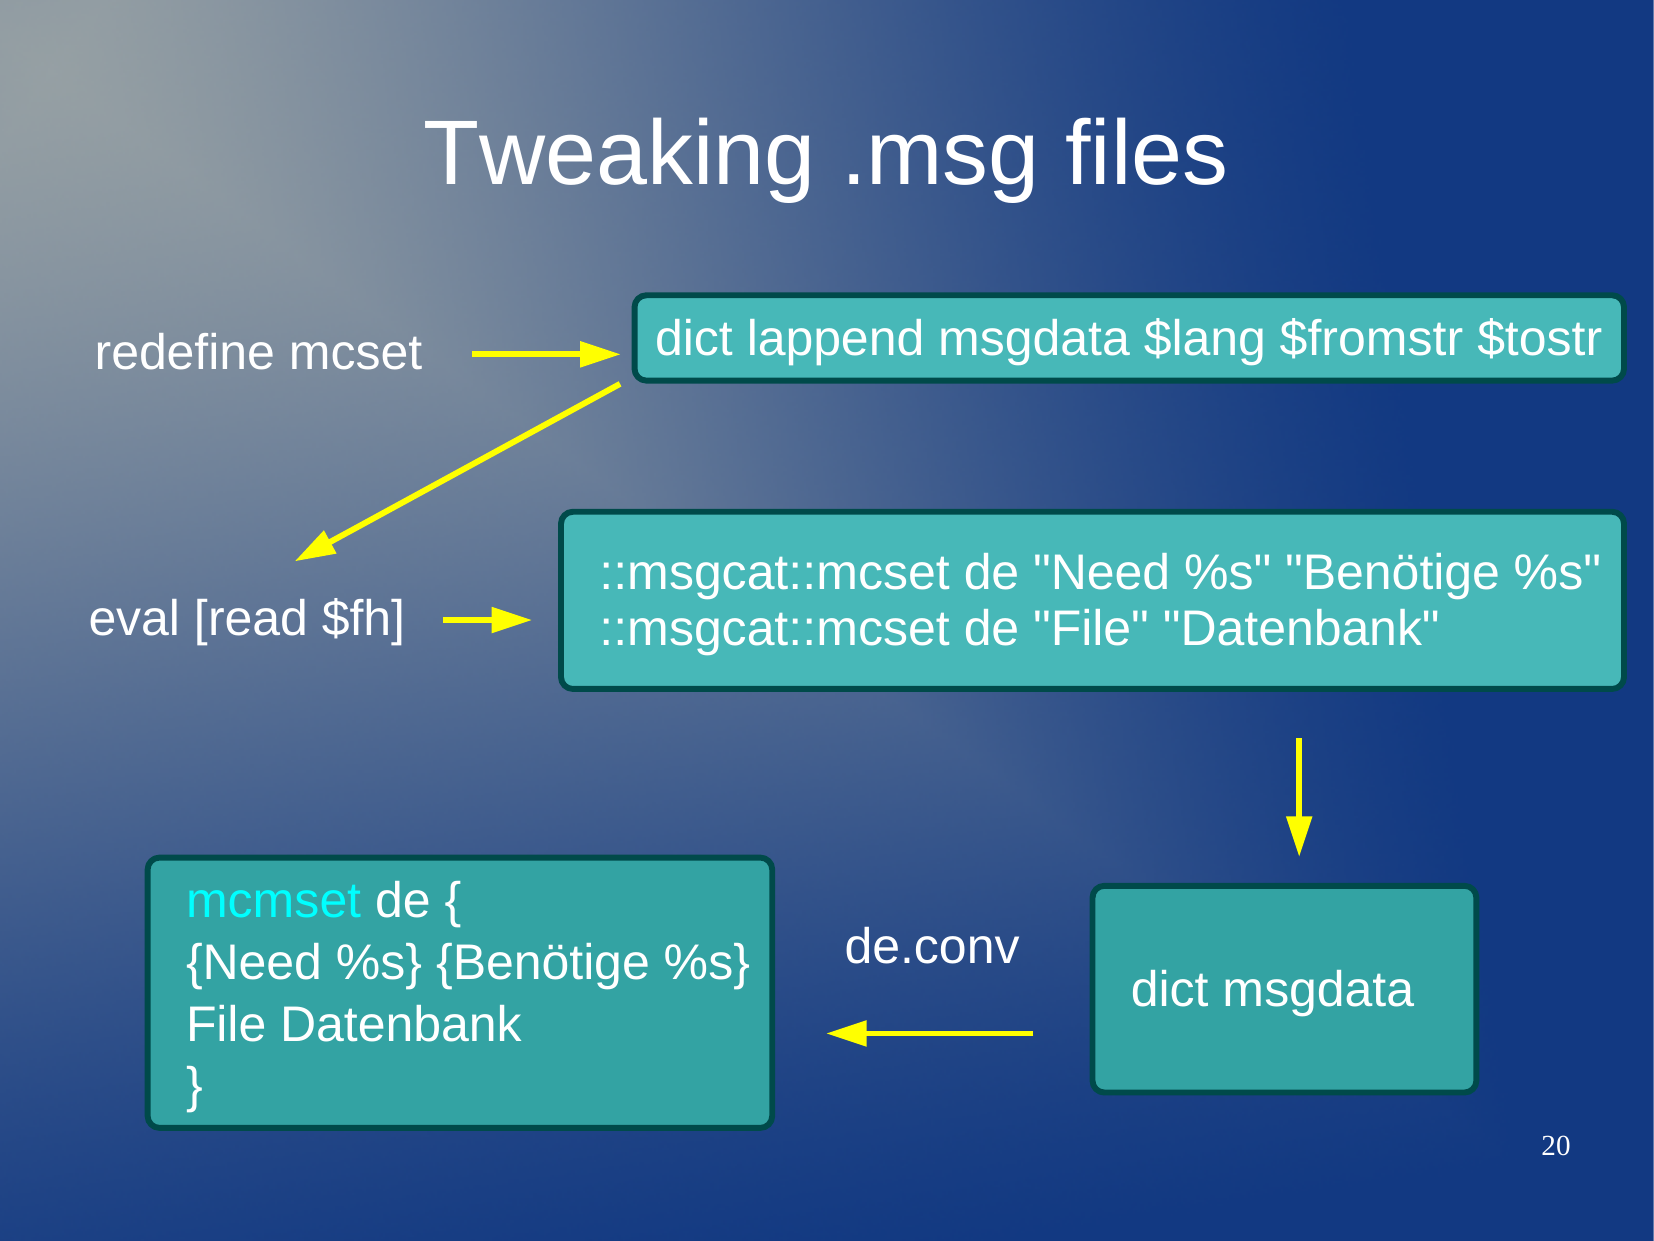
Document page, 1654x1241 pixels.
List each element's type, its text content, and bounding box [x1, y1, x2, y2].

text_box ::msgcat::mcset de "Need %s" "Benötige %s" ::msgcat::mcset de "File" "Datenbank" [561, 511, 1625, 689]
picture [0, 0, 1654, 1241]
text_box dict lappend msgdata $lang $fromstr $tostr [634, 295, 1625, 381]
text_box eval [read $fh] [88, 590, 443, 647]
text_box mcmset de { {Need %s} {Benötige %s} File Datenbank } [147, 857, 773, 1128]
text_box dict msgdata [1092, 885, 1477, 1093]
text_box redefine mcset [94, 324, 479, 381]
text_box de.conv [844, 918, 1052, 975]
title Tweaking .msg files [82, 49, 1571, 257]
